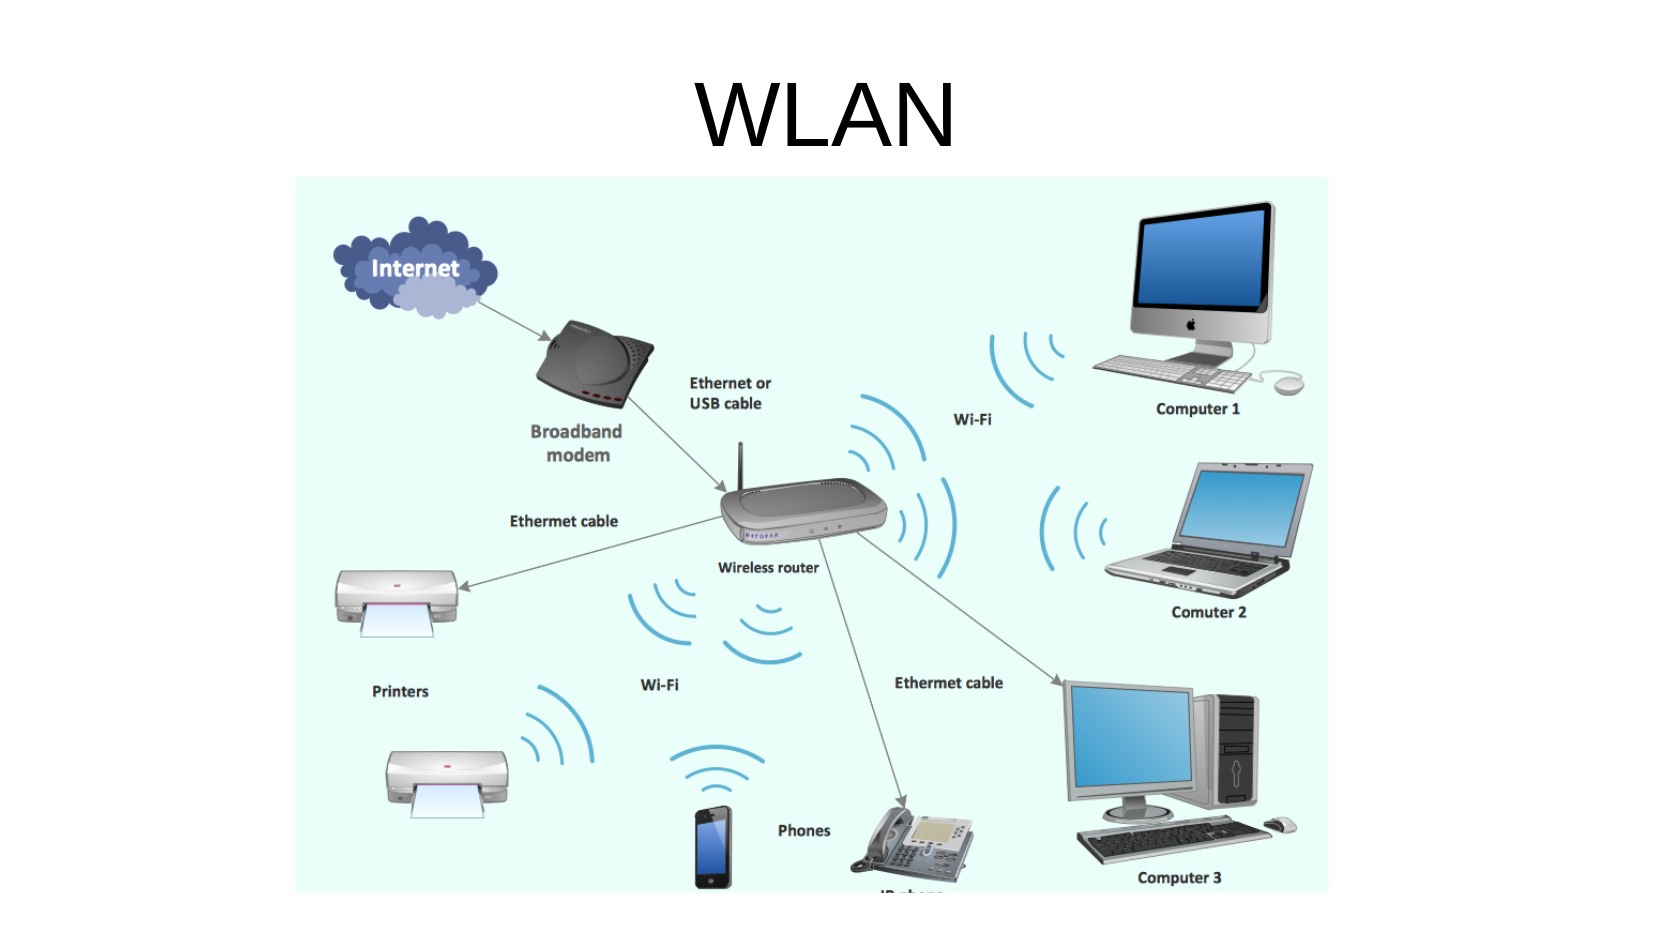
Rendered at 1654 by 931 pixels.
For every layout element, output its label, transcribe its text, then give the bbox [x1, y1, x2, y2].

picture [295, 177, 1329, 893]
title WLAN [82, 37, 1571, 193]
